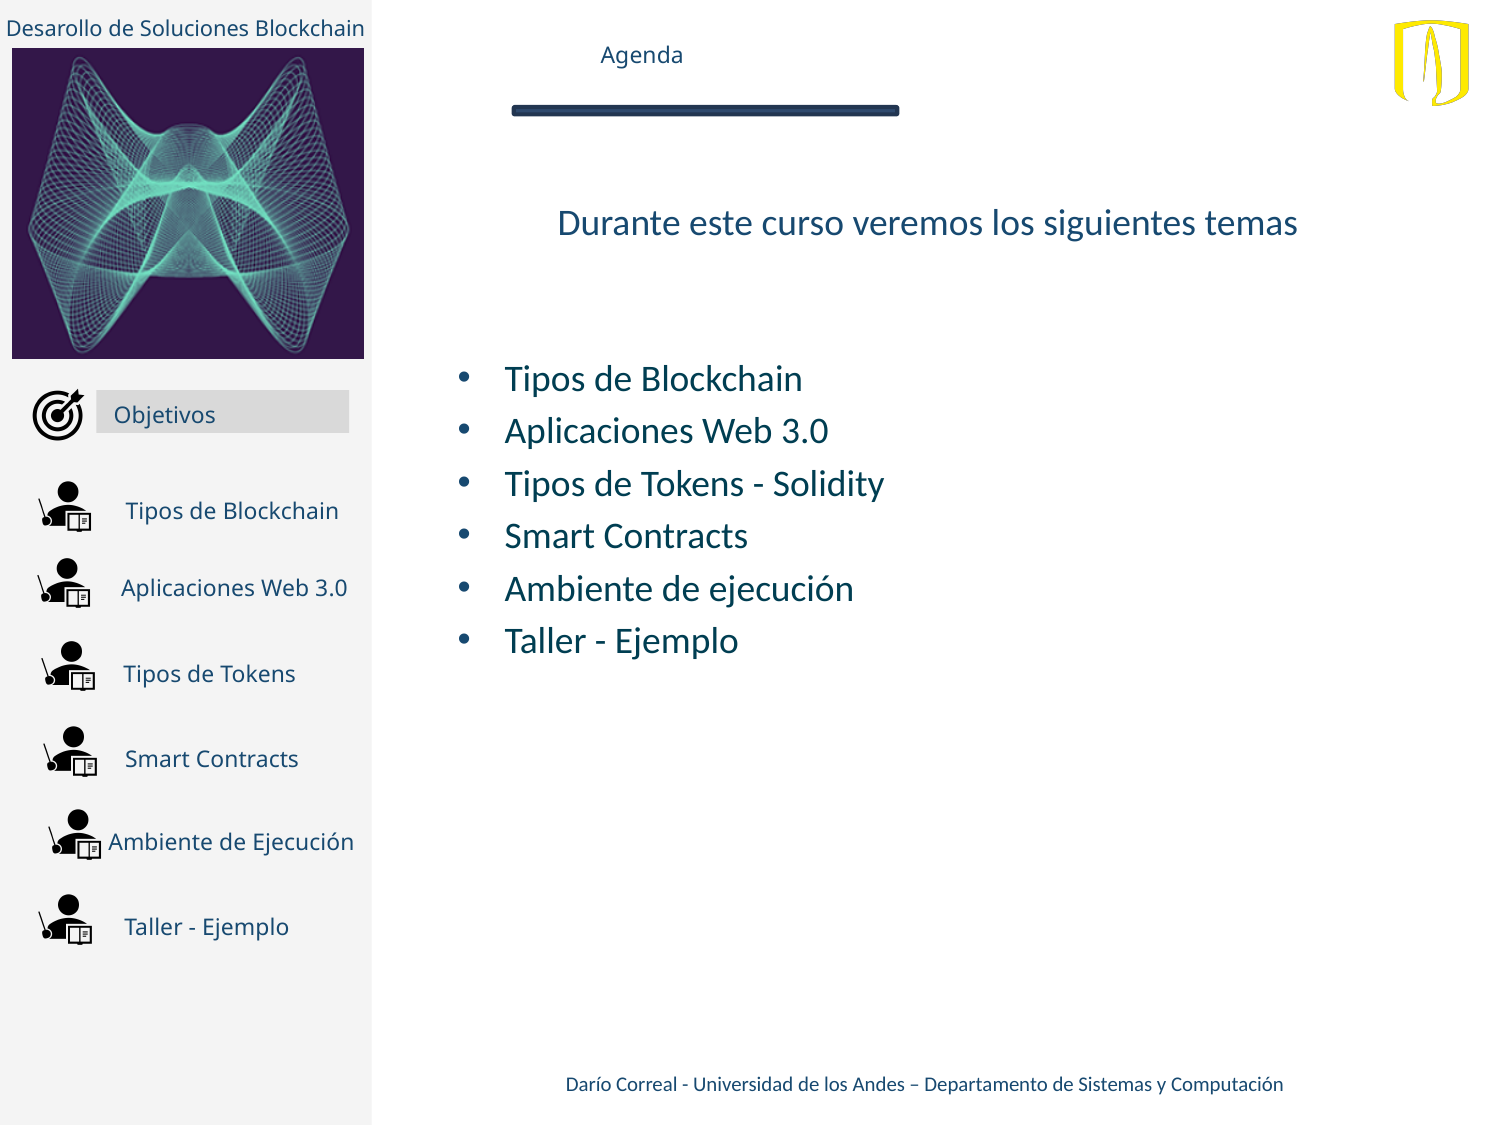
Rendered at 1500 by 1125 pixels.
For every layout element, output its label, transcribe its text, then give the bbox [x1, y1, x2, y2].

picture [37, 472, 99, 535]
picture [1387, 19, 1476, 107]
text_box Tipos de Blockchain [110, 489, 355, 532]
text_box Agenda [585, 32, 699, 76]
text_box [96, 390, 350, 433]
text_box [513, 107, 898, 115]
text_box Ambiente de Ejecución [63, 820, 370, 863]
text_box Aplicaciones Web 3.0 [106, 566, 363, 609]
picture [36, 549, 98, 611]
text_box Tipos de Blockchain Aplicaciones Web 3.0 Tipos de Tokens - Solidity Smart Contracts Ambiente de ejecución Taller - Ejemplo [442, 346, 1459, 862]
picture [12, 48, 364, 359]
text_box Smart Contracts [110, 737, 314, 780]
picture [40, 632, 103, 694]
picture [42, 717, 105, 780]
text_box Darío Correal - Universidad de los Andes – Departamento de Sistemas y Computación [551, 1062, 1300, 1103]
picture [47, 800, 109, 863]
text_box Tipos de Tokens [108, 651, 312, 695]
picture [37, 885, 100, 948]
picture [27, 383, 90, 446]
text_box Taller - Ejemplo [109, 905, 305, 948]
text_box Objetivos [98, 393, 231, 436]
text_box Durante este curso veremos los siguientes temas [498, 190, 1359, 296]
